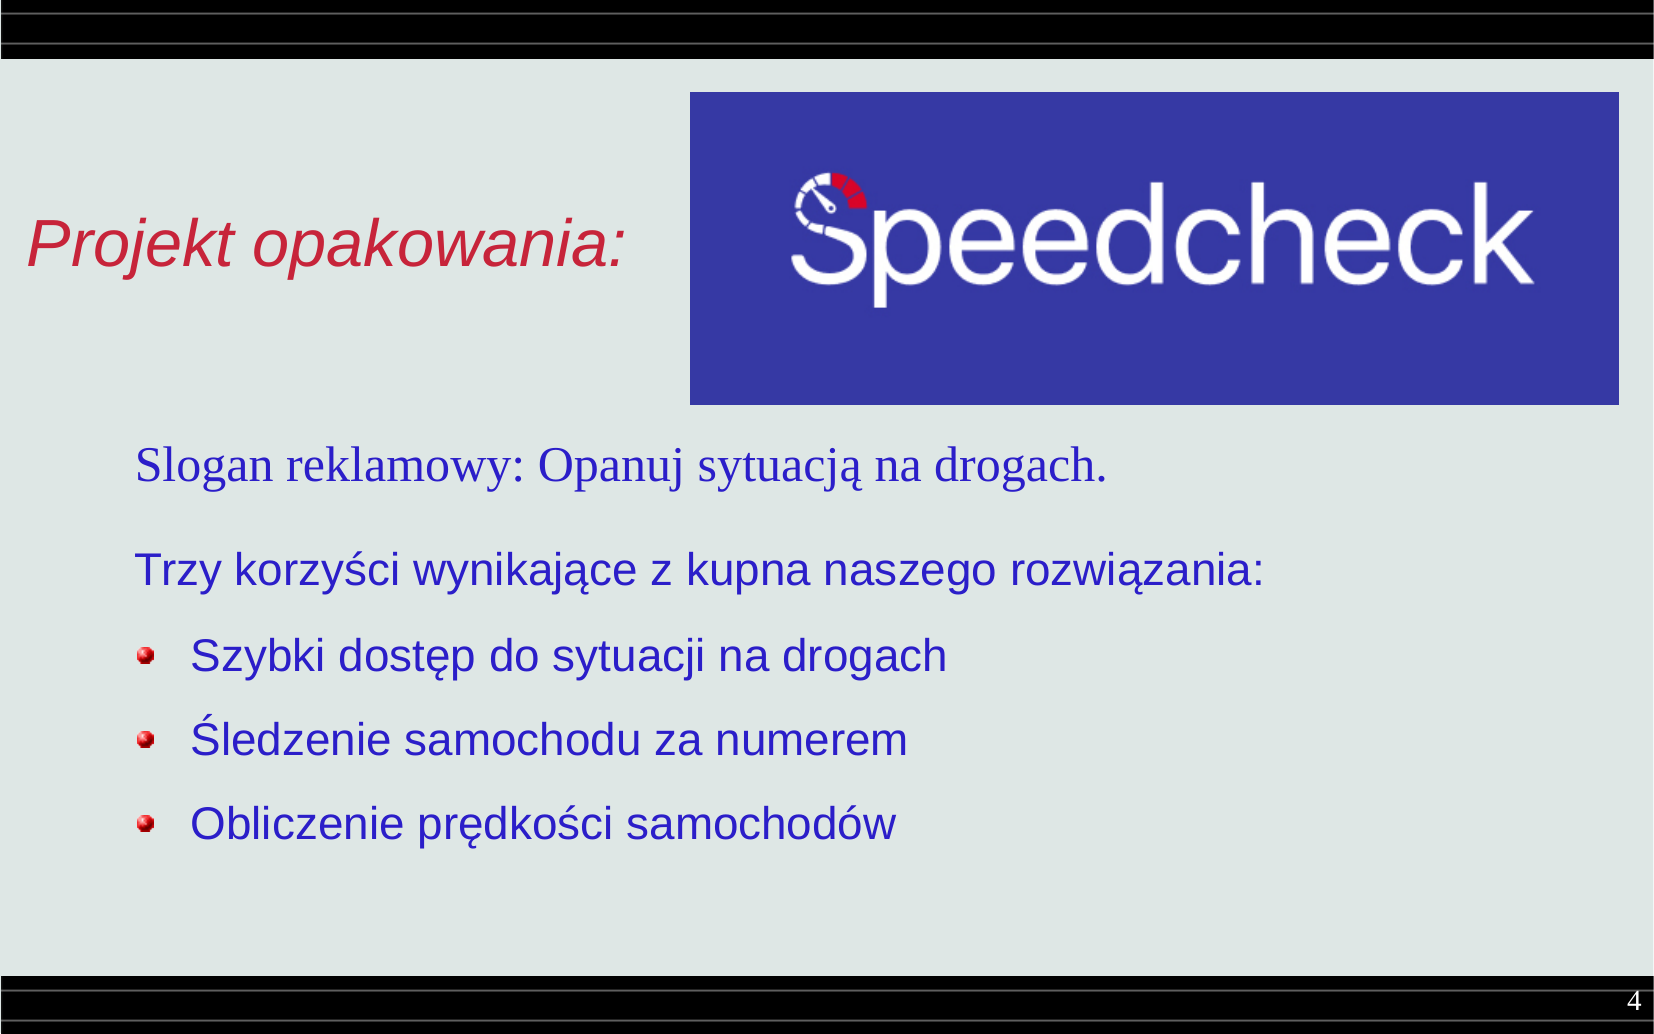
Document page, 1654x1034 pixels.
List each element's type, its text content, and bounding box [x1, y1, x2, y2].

picture [690, 92, 1619, 406]
picture [1, 0, 1654, 59]
title Projekt opakowania: [26, 157, 690, 331]
list Szybki dostęp do sytuacji na drogach Śledzenie samochodu za numerem Obliczenie prędkości samochodów [120, 630, 1471, 901]
text_box Trzy korzyści wynikające z kupna naszego rozwiązania: [120, 528, 1471, 630]
text_box Slogan reklamowy: Opanuj sytuacją na drogach. [120, 373, 1381, 528]
picture [1, 976, 1654, 1034]
